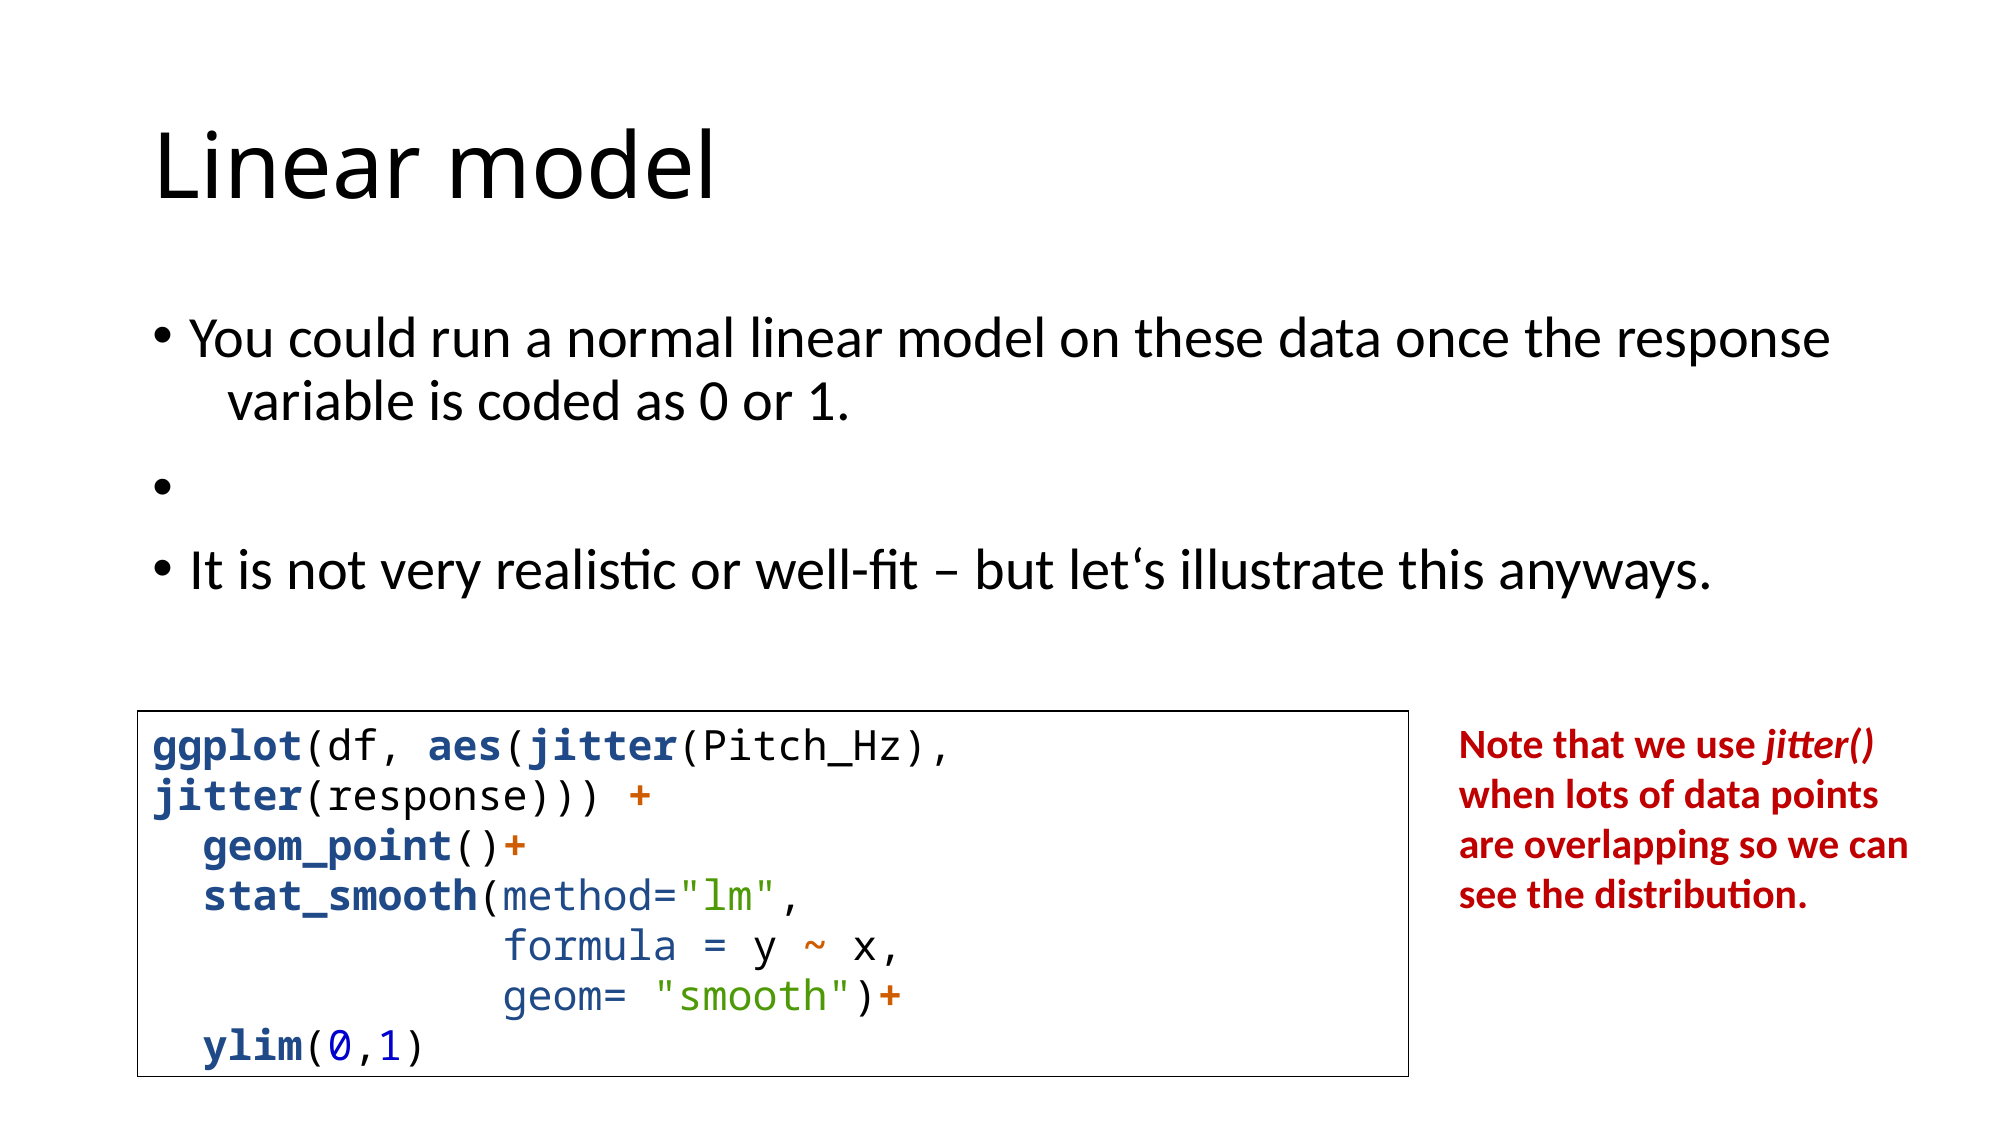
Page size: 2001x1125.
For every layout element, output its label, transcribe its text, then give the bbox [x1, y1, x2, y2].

text_box ggplot(df, aes(jitter(Pitch_Hz), jitter(response))) + geom_point()+ stat_smooth(method="lm", formula = y ~ x, geom= "smooth")+ ylim(0,1) [137, 711, 1409, 1030]
text_box Note that we use jitter() when lots of data points are overlapping so we can see the distribution. [1443, 708, 1934, 926]
list You could run a normal linear model on these data once the response variable is coded as 0 or 1. It is not very realistic or well-fit – but let‘s illustrate this anyways. [137, 299, 1863, 687]
title Linear model [137, 59, 1863, 278]
